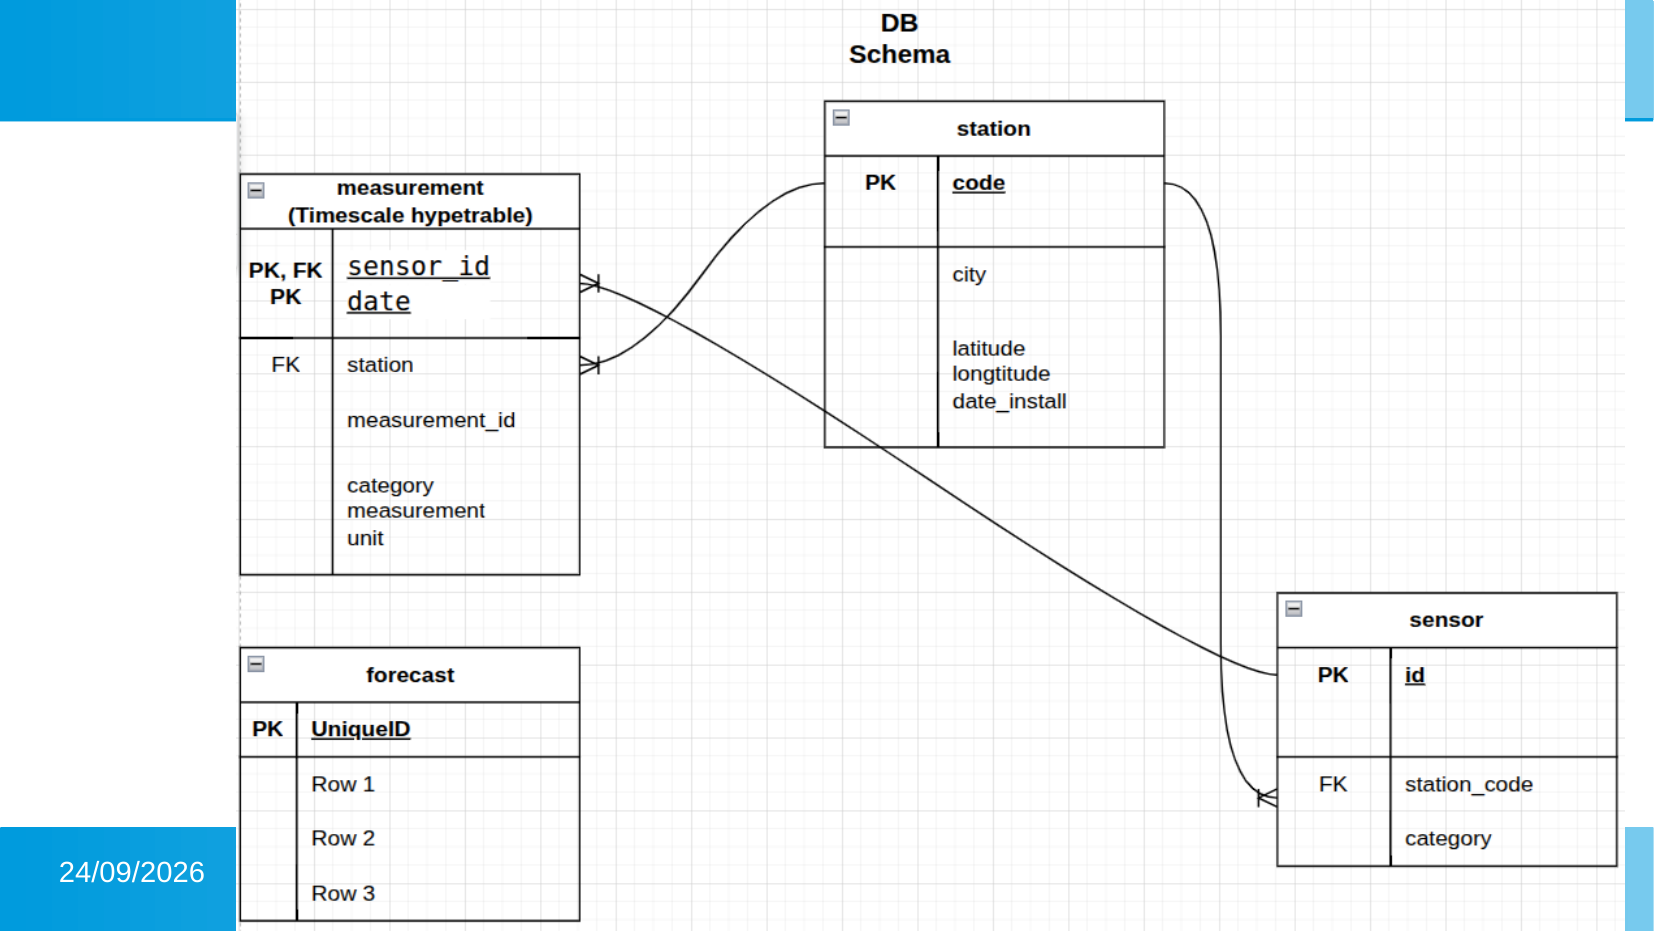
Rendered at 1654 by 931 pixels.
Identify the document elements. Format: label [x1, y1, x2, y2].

picture [236, 0, 1625, 931]
